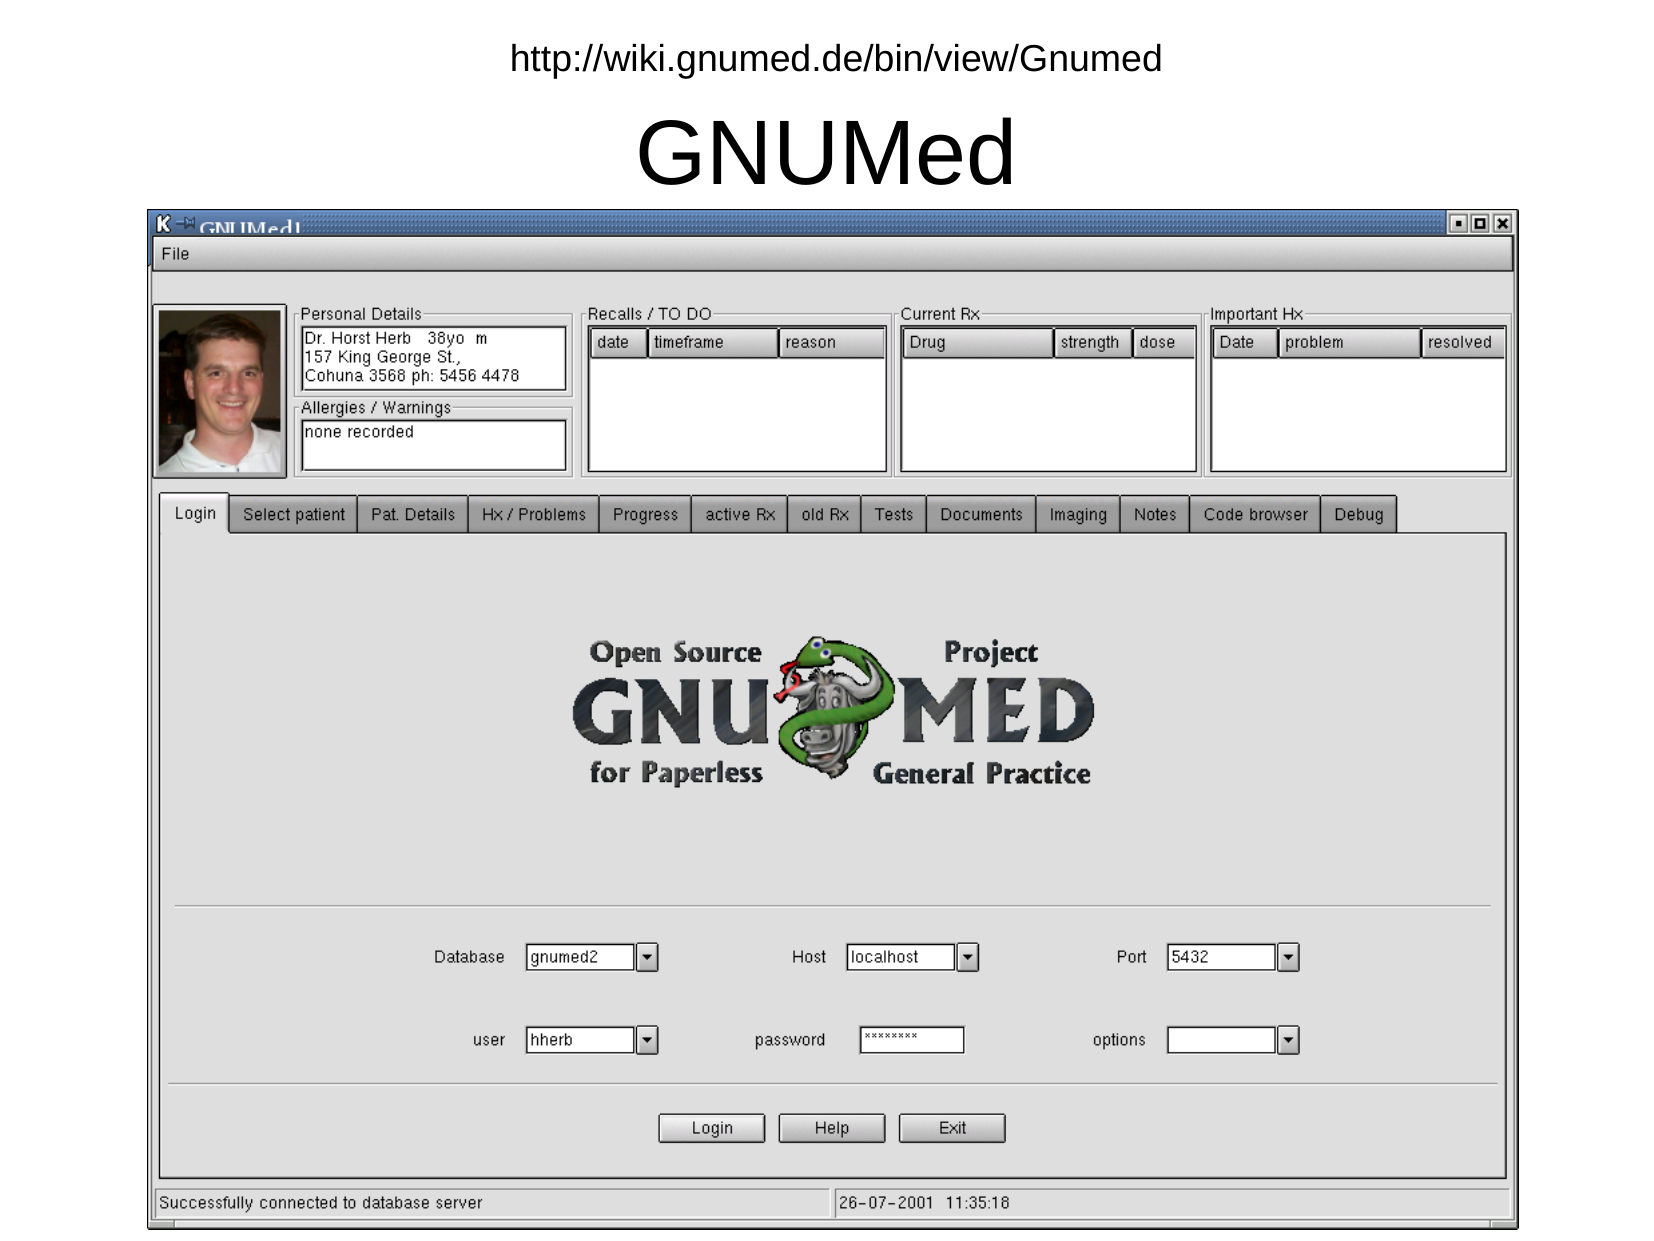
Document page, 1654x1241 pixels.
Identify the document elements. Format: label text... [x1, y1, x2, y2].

title GNUMed [82, 49, 1571, 257]
text_box http://wiki.gnumed.de/bin/view/Gnumed [495, 30, 1178, 87]
picture [147, 209, 1519, 1231]
